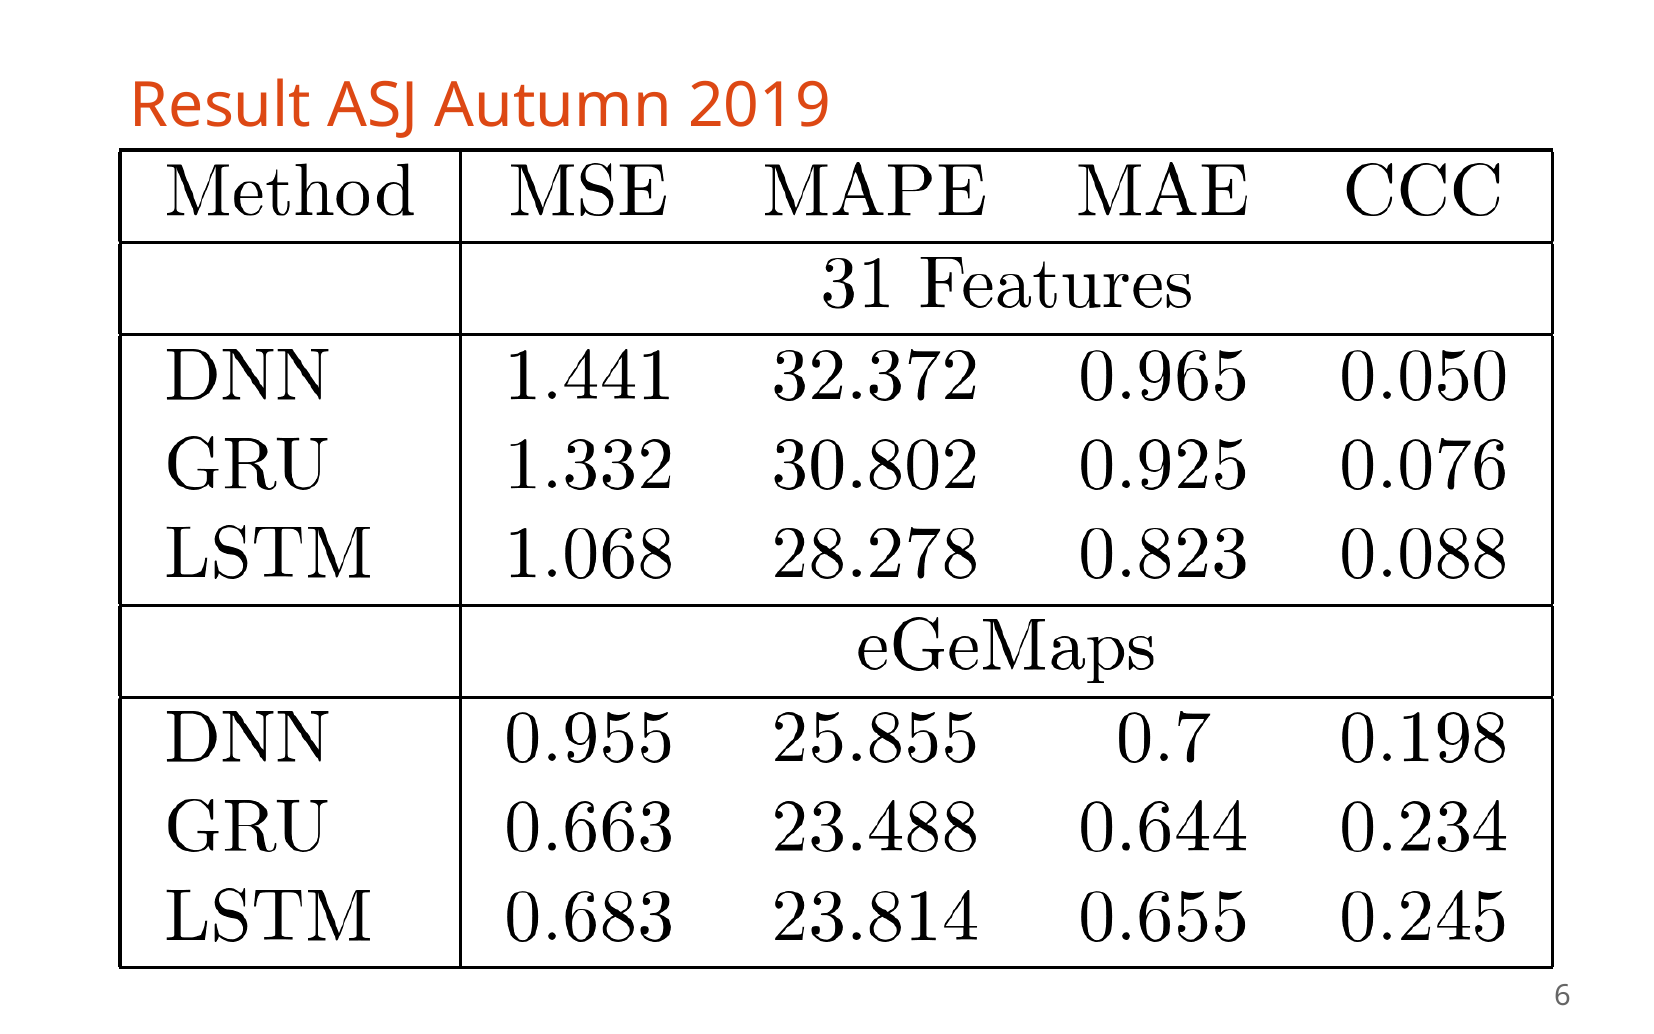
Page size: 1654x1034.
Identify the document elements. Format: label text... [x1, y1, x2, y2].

title Result ASJ Autumn 2019 [129, 49, 1518, 148]
picture [118, 148, 1554, 969]
